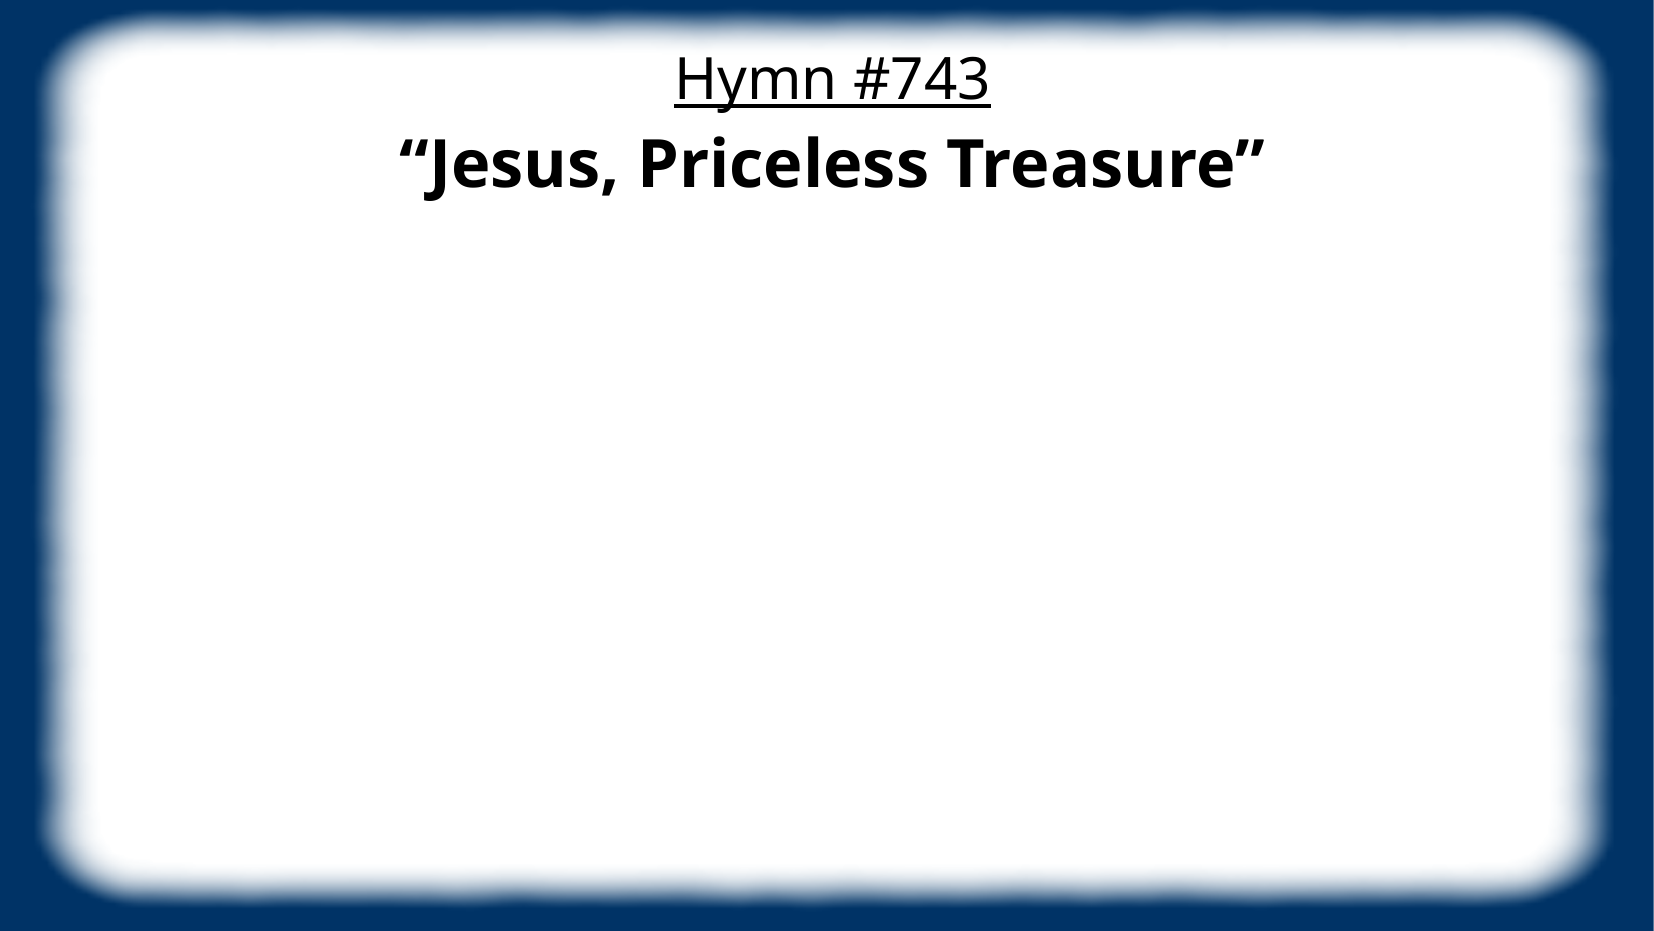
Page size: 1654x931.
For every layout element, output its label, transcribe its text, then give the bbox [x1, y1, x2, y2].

text_box Hymn #743 “Jesus, Priceless Treasure” [90, 30, 1576, 211]
picture [0, 0, 1654, 931]
